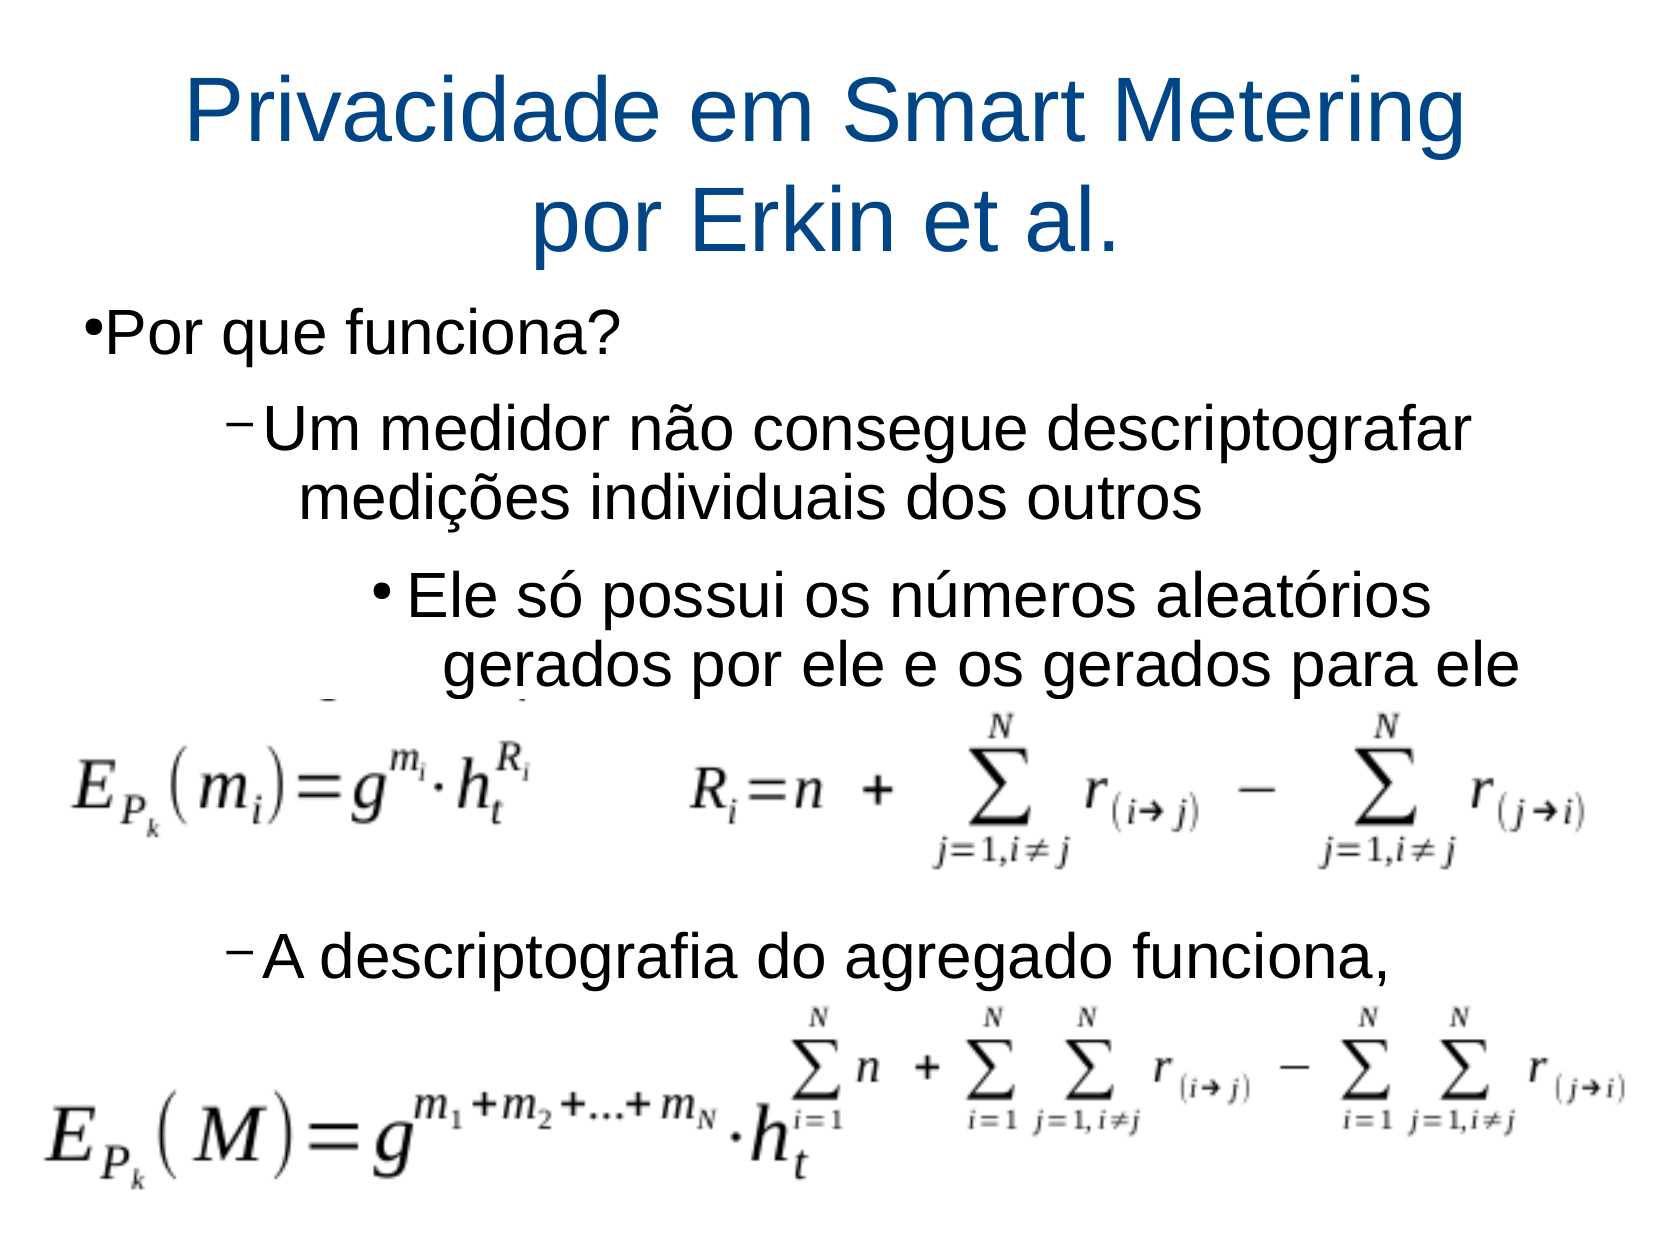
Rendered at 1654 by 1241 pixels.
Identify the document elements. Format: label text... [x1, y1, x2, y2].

text_box [106, 690, 586, 699]
picture [60, 699, 1614, 910]
text_box [705, 663, 1605, 699]
list Por que funciona? Um medidor não consegue descriptografar medições individuais dos outros Ele só possui os números aleatórios gerados por ele e os gerados para ele A descriptografia do agregado funciona, pois: [82, 290, 1538, 699]
text_box [777, 593, 896, 653]
title Privacidade em Smart Metering por Erkin et al. [82, 49, 1571, 257]
list Por que funciona? Um medidor não consegue descriptografar medições individuais dos outros Ele só possui os números aleatórios gerados por ele e os gerados para ele A descriptografia do agregado funciona, pois: [82, 910, 1538, 996]
picture [15, 996, 1638, 1211]
